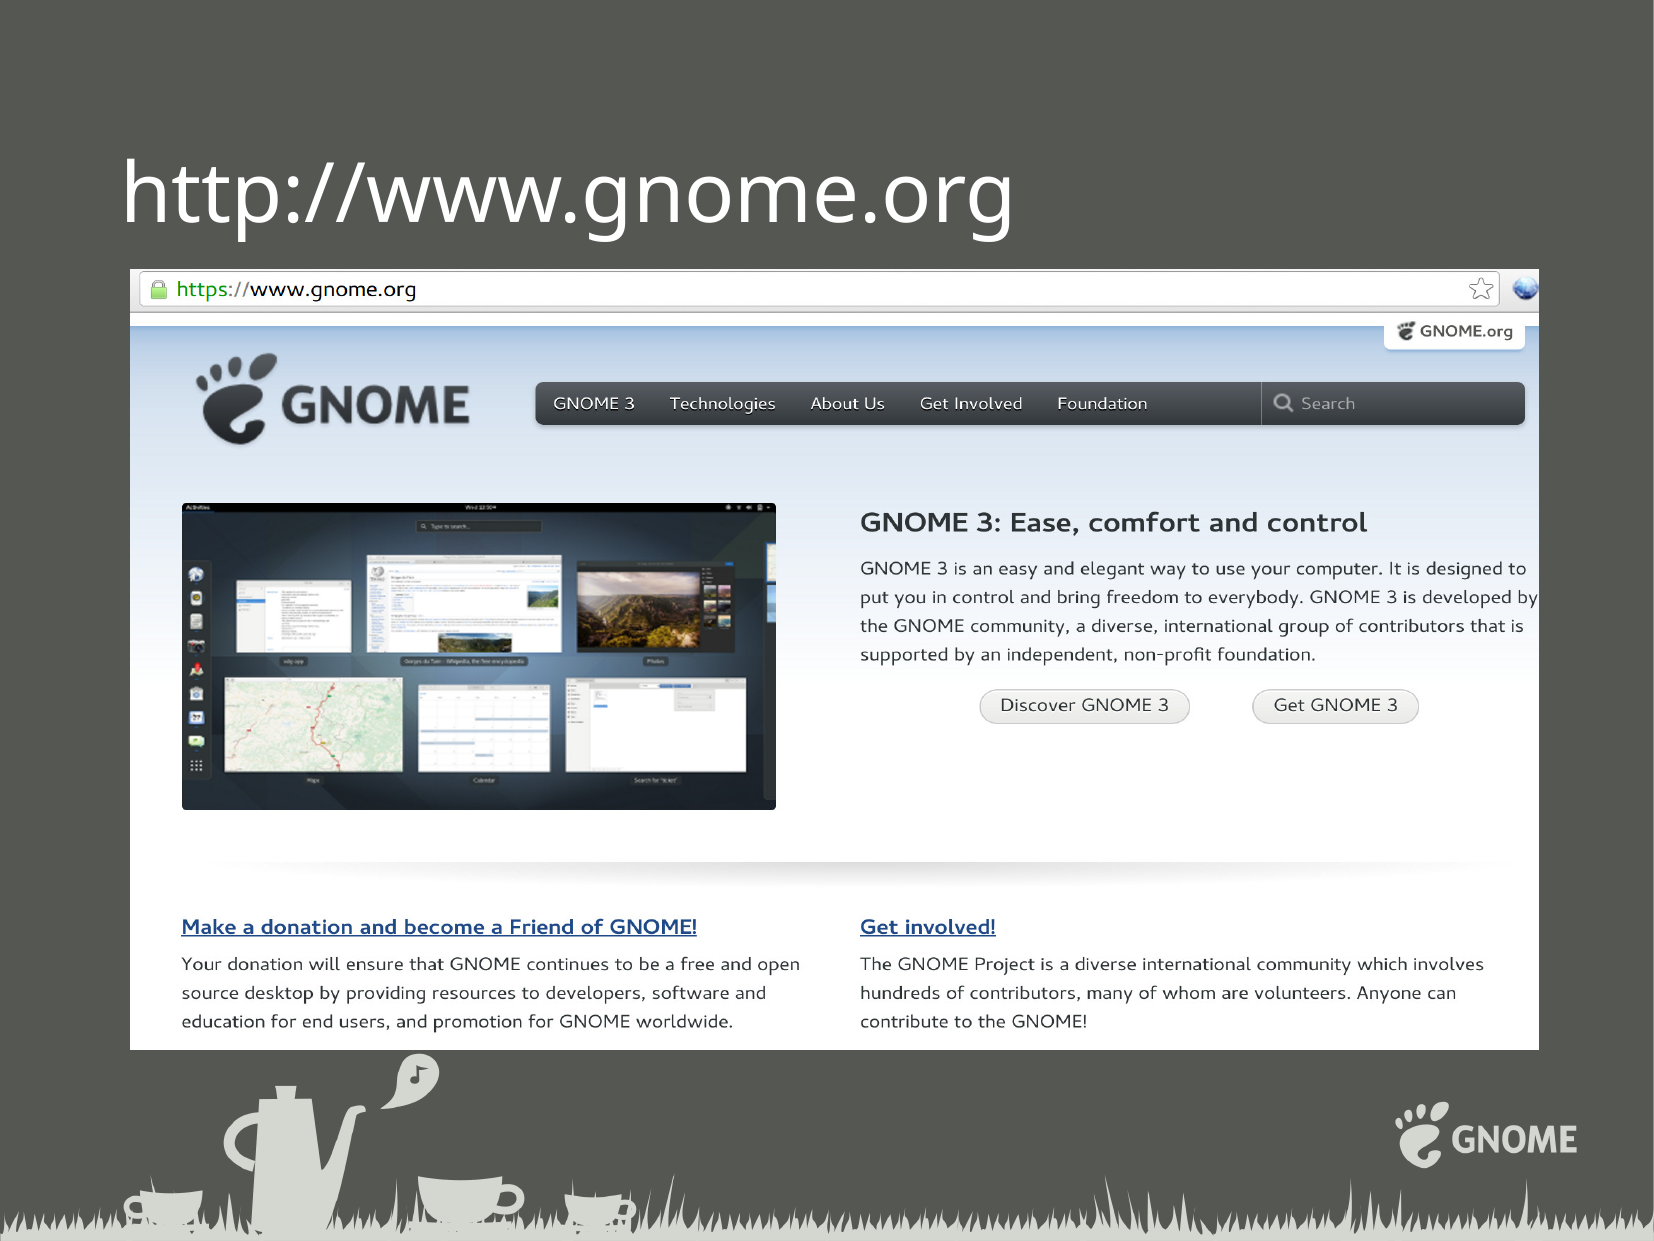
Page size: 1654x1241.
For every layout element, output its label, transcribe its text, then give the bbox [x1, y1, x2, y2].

title http://www.gnome.org [120, 144, 1609, 236]
picture [0, 0, 1654, 1241]
